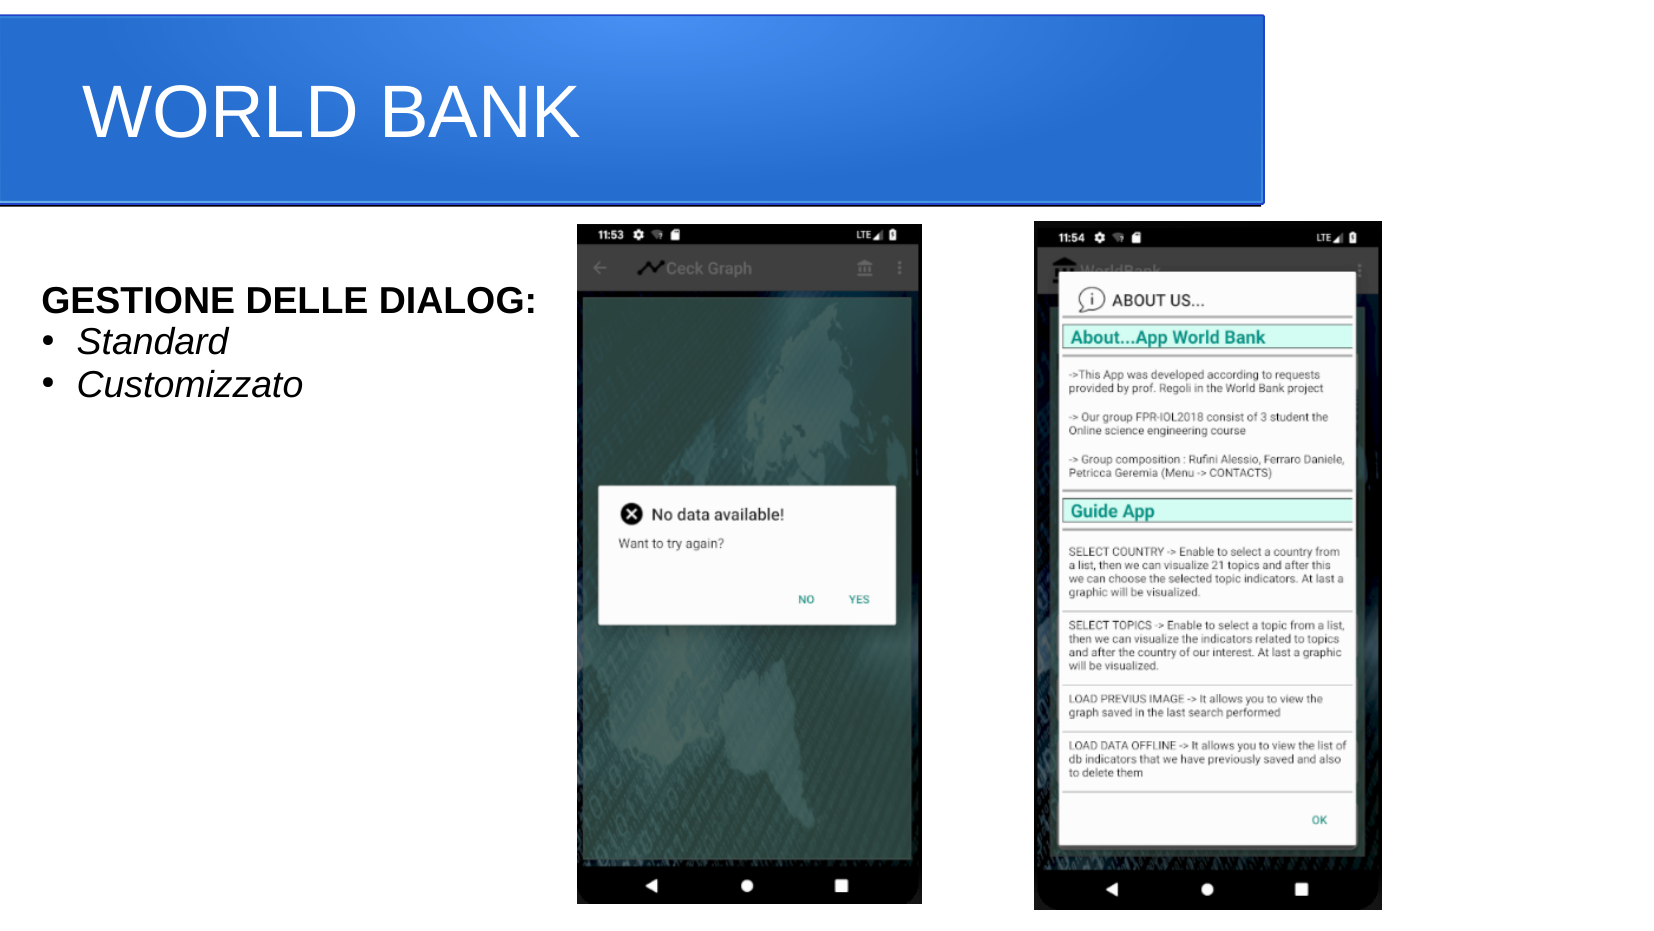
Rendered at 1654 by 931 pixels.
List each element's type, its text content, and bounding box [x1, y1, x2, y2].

picture [1034, 221, 1382, 910]
title WORLD BANK [82, 35, 1235, 189]
text_box GESTIONE DELLE DIALOG: Standard Customizzato [26, 271, 577, 532]
picture [577, 224, 922, 904]
